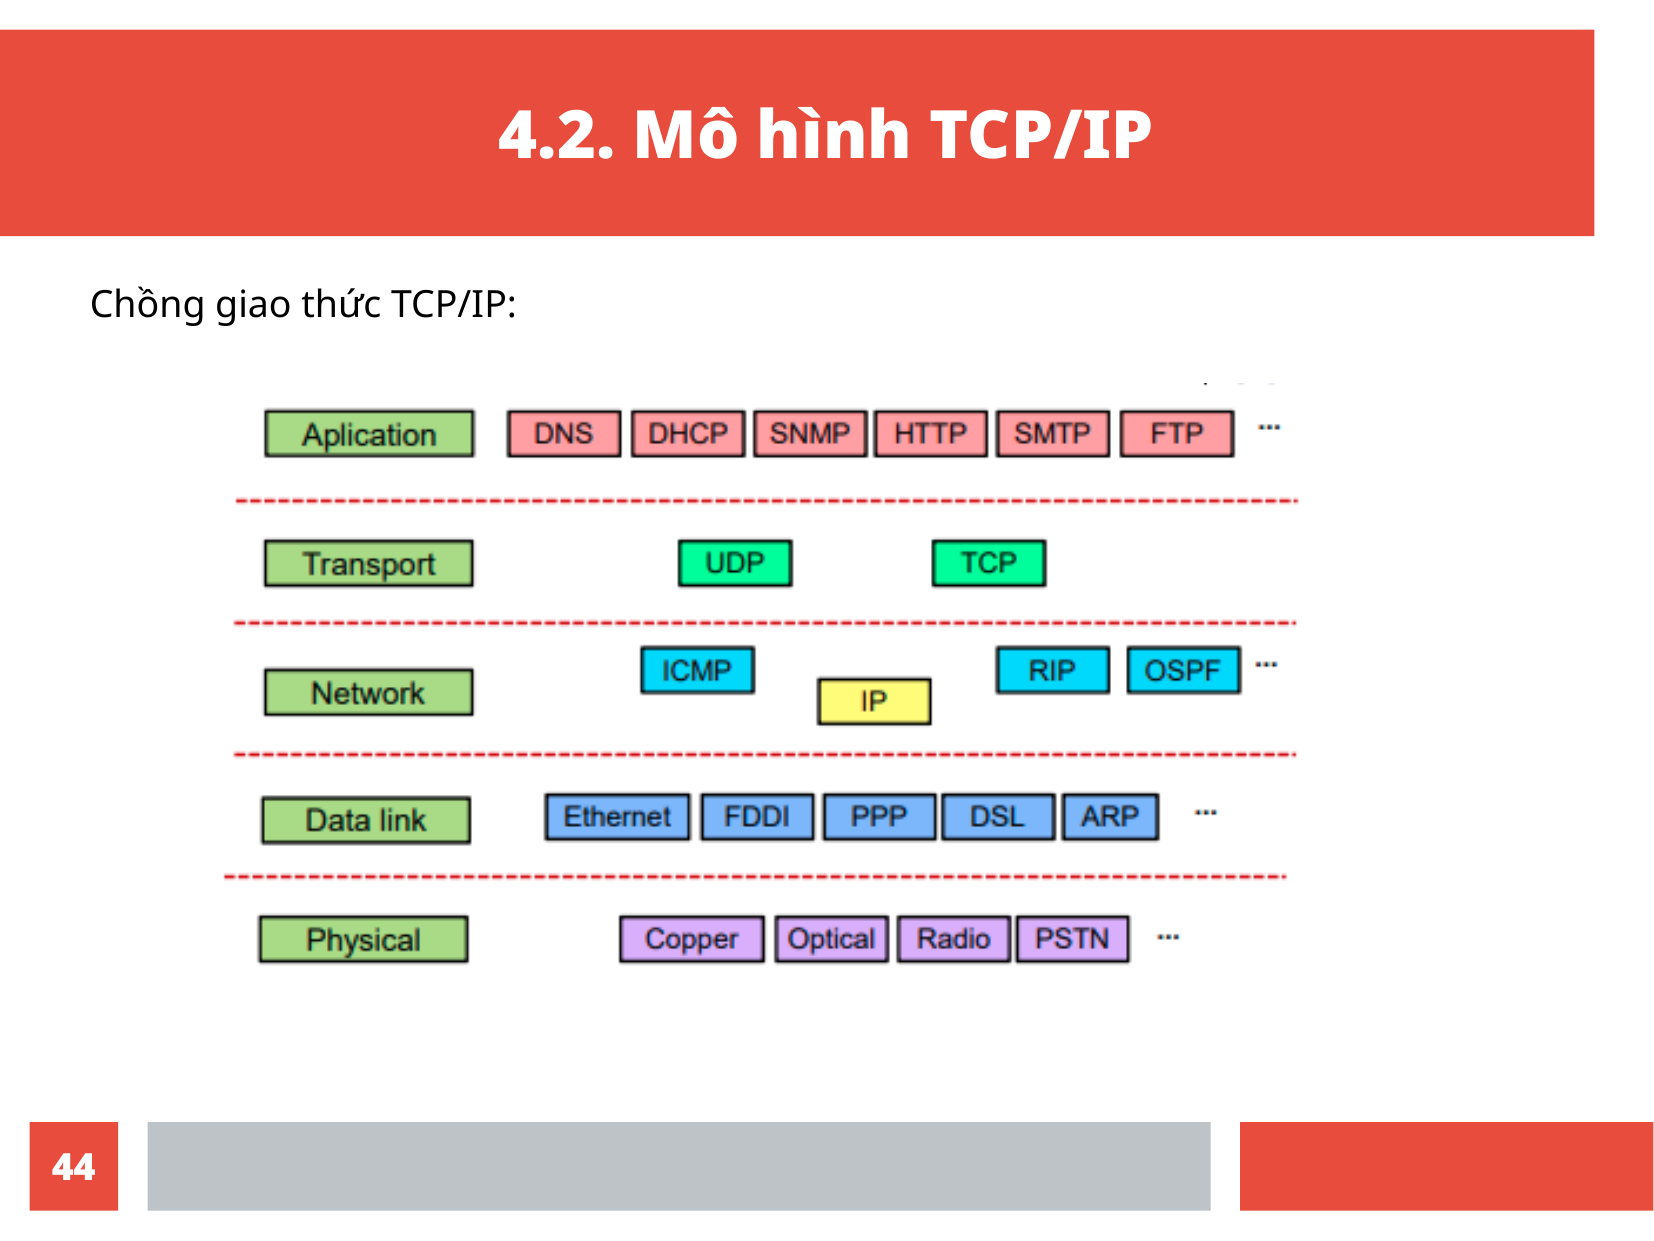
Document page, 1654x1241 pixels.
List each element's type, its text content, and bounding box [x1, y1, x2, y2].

title 4.2. Mô hình TCP/IP [59, 59, 1595, 207]
text_box Chồng giao thức TCP/IP: [75, 270, 1591, 372]
picture [218, 383, 1306, 976]
